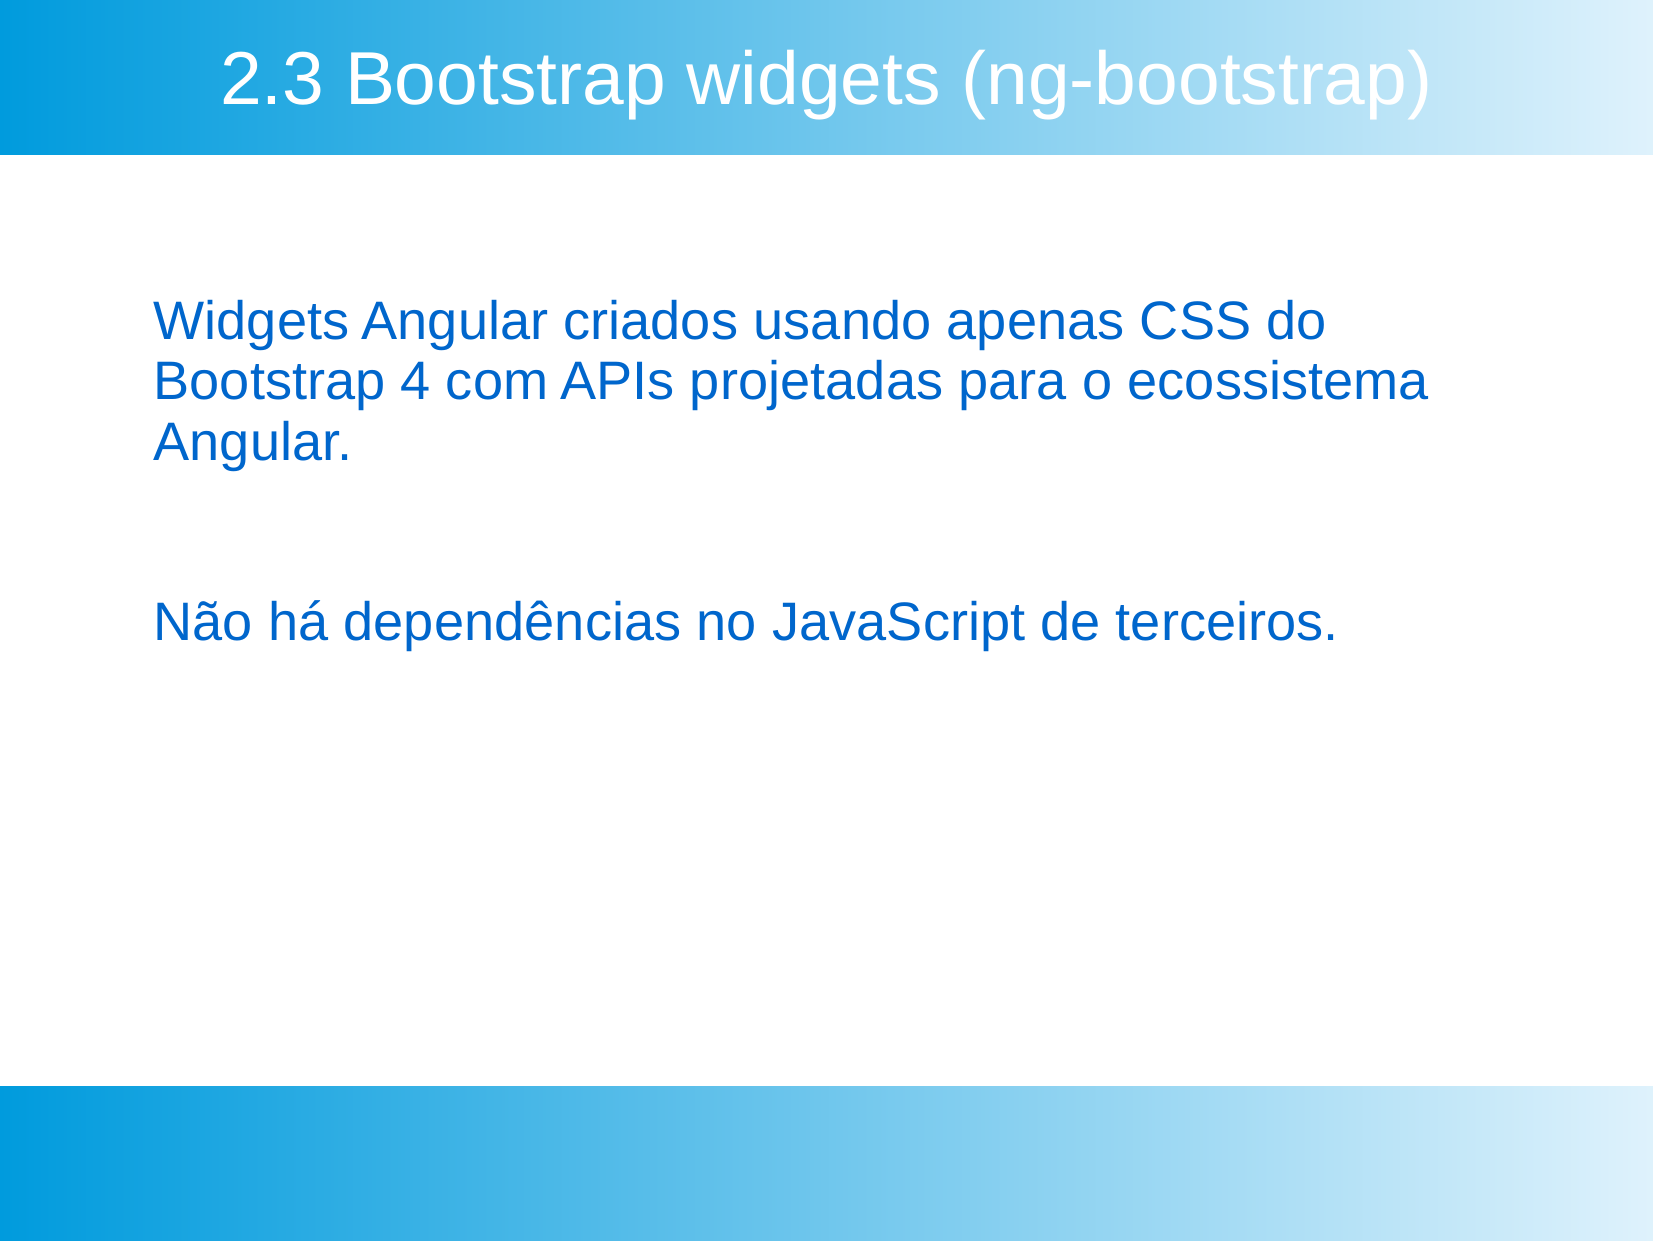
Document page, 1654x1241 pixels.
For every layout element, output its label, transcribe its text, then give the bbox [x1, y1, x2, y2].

list Widgets Angular criados usando apenas CSS do Bootstrap 4 com APIs projetadas para o ecossistema Angular. Não há dependências no JavaScript de terceiros. [82, 290, 1571, 1010]
title 2.3 Bootstrap widgets (ng-bootstrap) [82, 25, 1571, 131]
